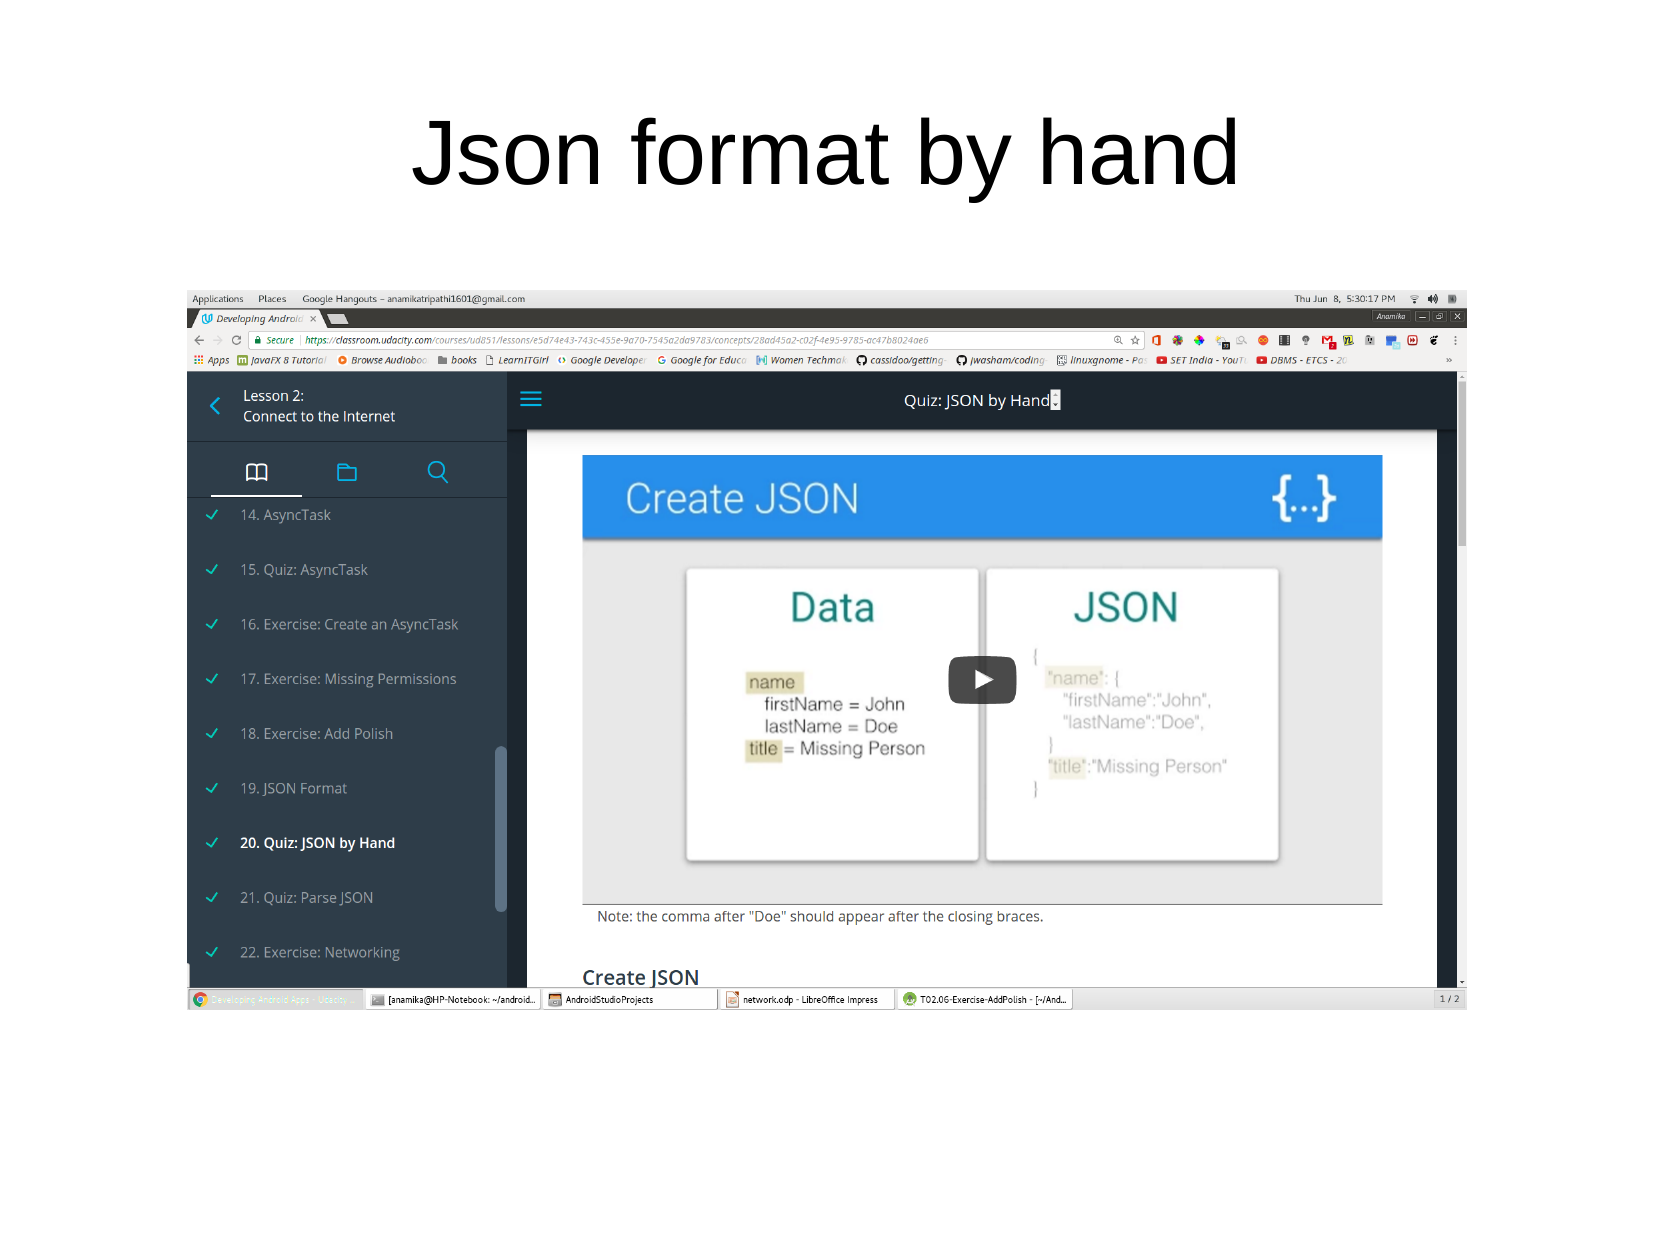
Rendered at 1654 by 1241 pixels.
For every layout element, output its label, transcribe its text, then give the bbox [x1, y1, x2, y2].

title Json format by hand [82, 49, 1571, 257]
picture [187, 290, 1467, 1010]
